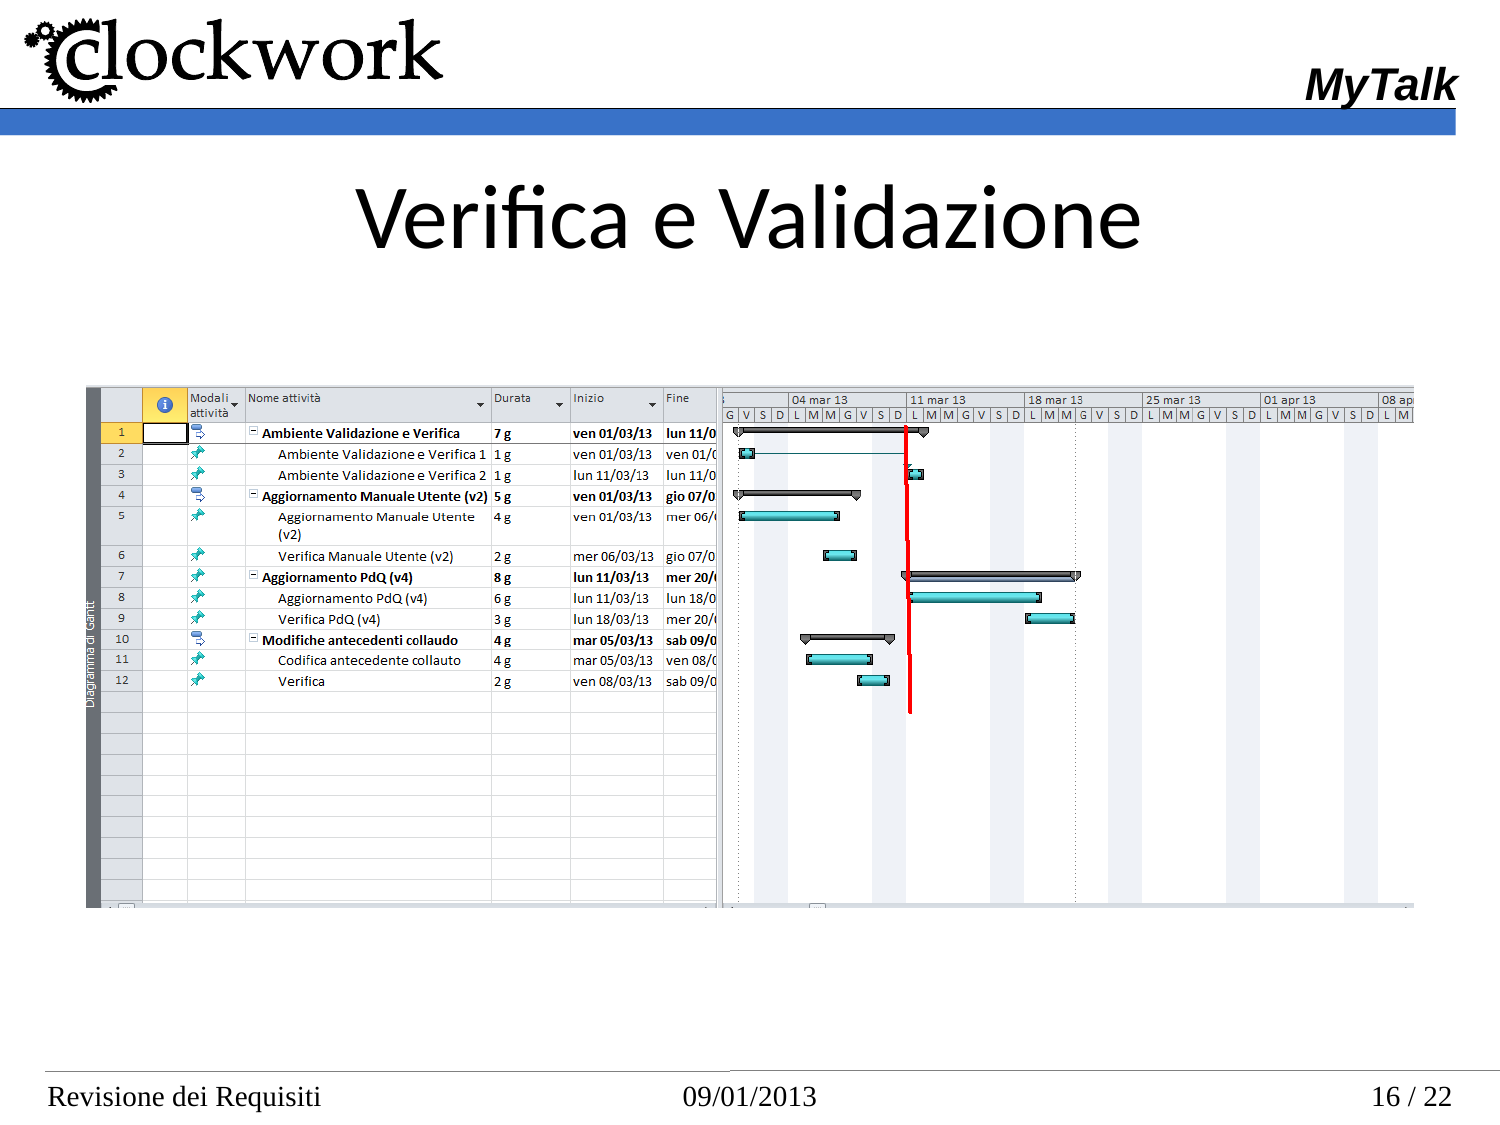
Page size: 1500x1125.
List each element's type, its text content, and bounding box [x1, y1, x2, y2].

text_box Verifica e Validazione [340, 148, 1160, 274]
picture [86, 385, 1414, 908]
